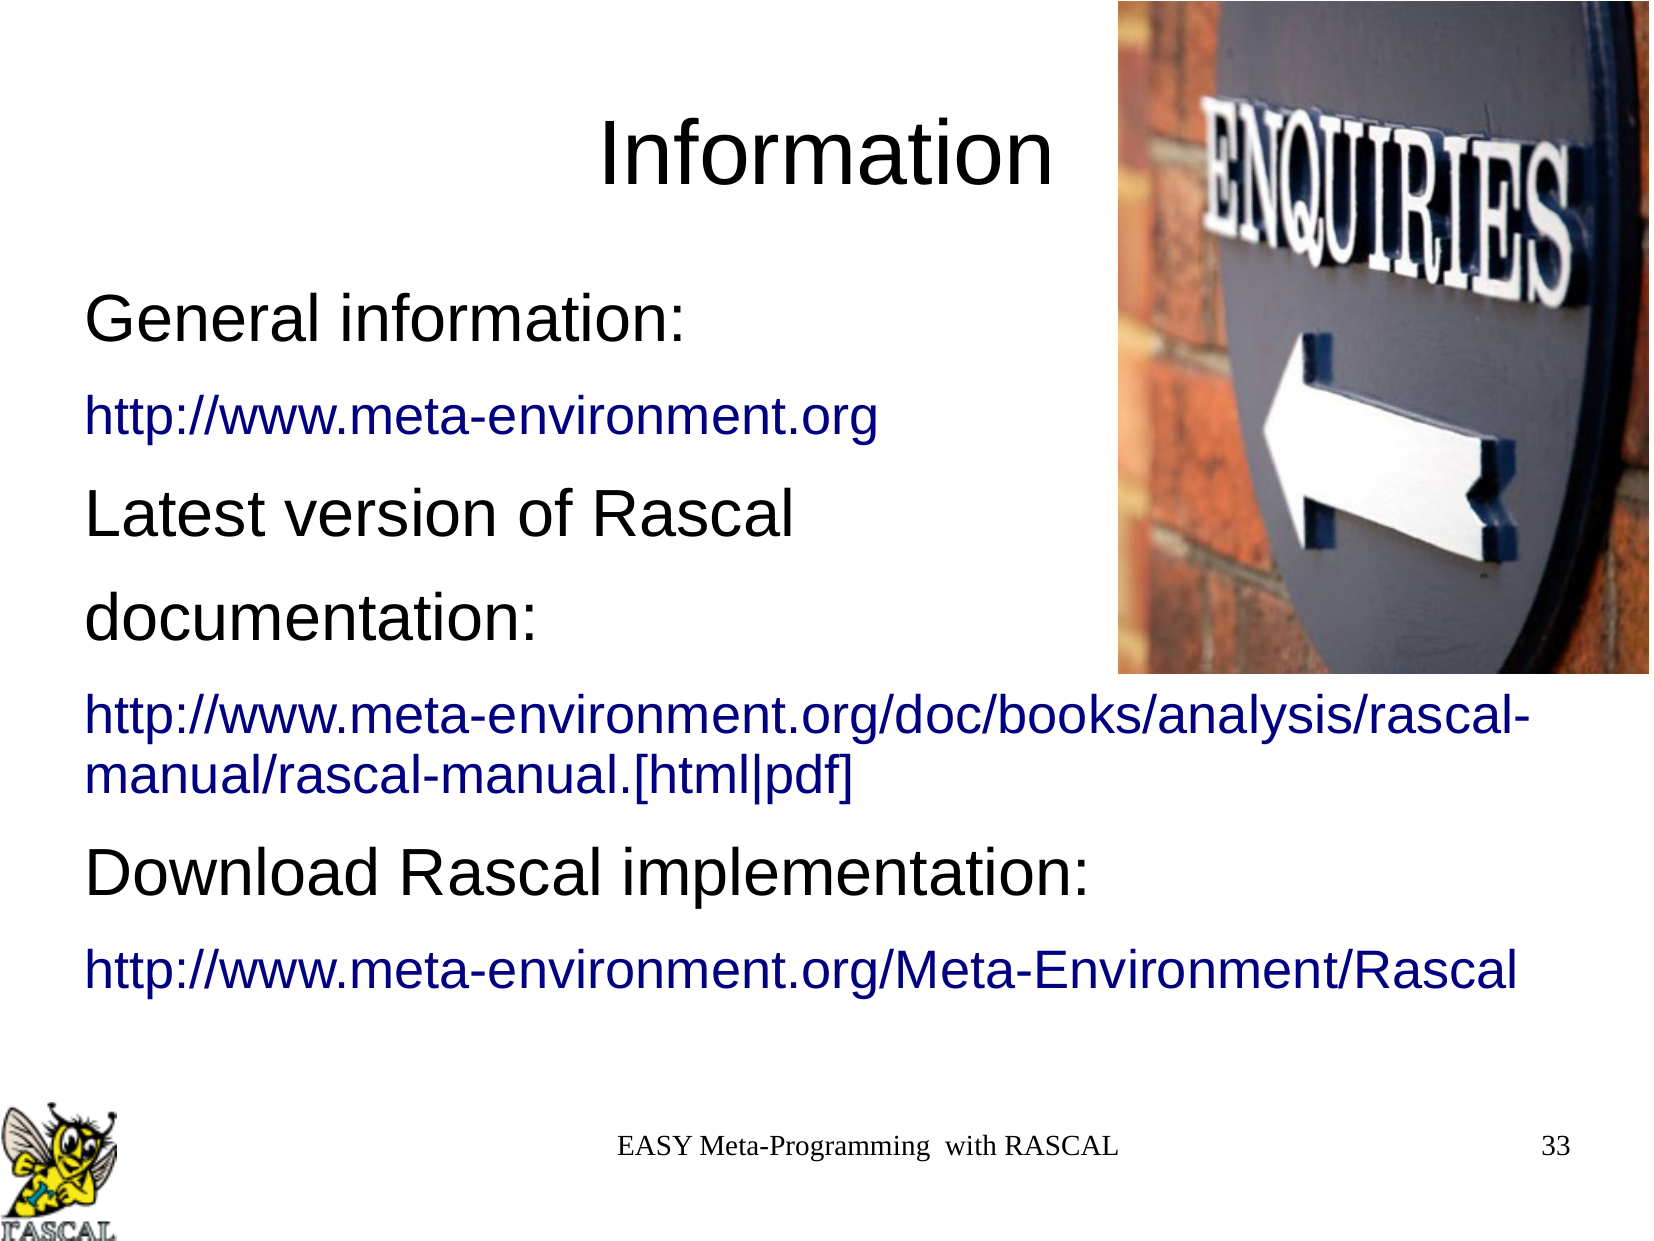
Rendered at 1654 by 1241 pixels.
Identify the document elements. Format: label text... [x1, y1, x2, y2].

title Information [82, 49, 1118, 257]
picture [1118, 1, 1649, 674]
picture [0, 1102, 117, 1241]
list General information: http://www.meta-environment.org Latest version of Rascal documentation: http://www.meta-environment.org/doc/books/analysis/rascal-manual/rascal-manual.[html|pdf] Download Rascal implementation: http://www.meta-environment.org/Meta-Environment/Rascal [84, 281, 1573, 1100]
